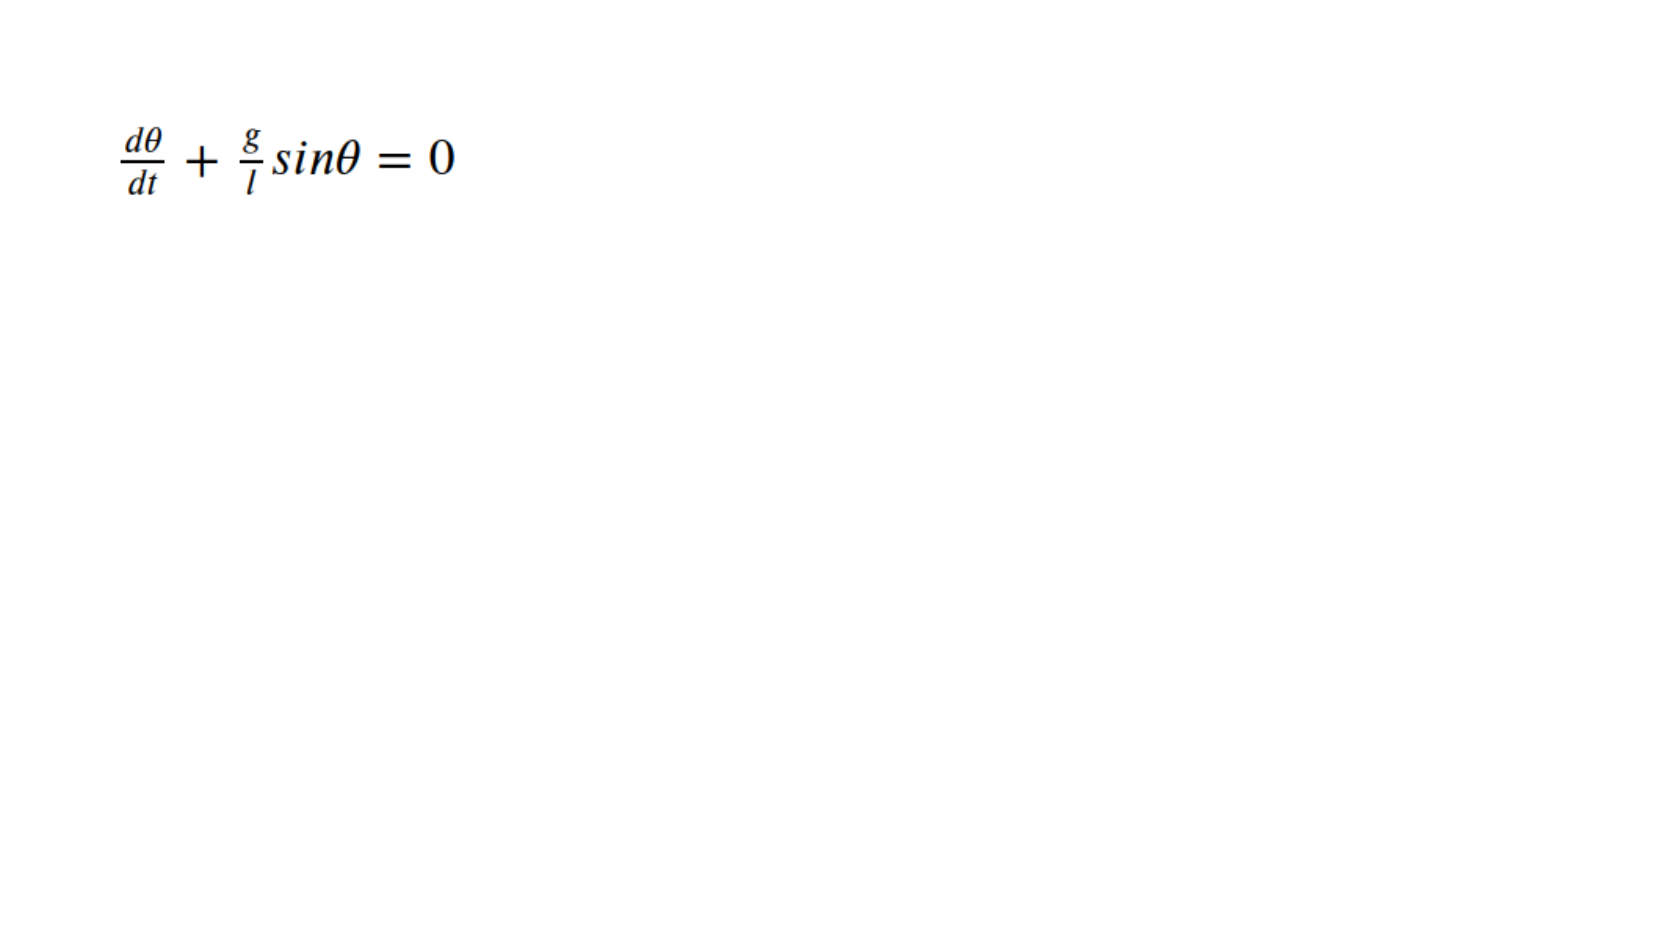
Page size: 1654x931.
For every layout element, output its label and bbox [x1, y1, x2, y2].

picture [88, 88, 522, 228]
